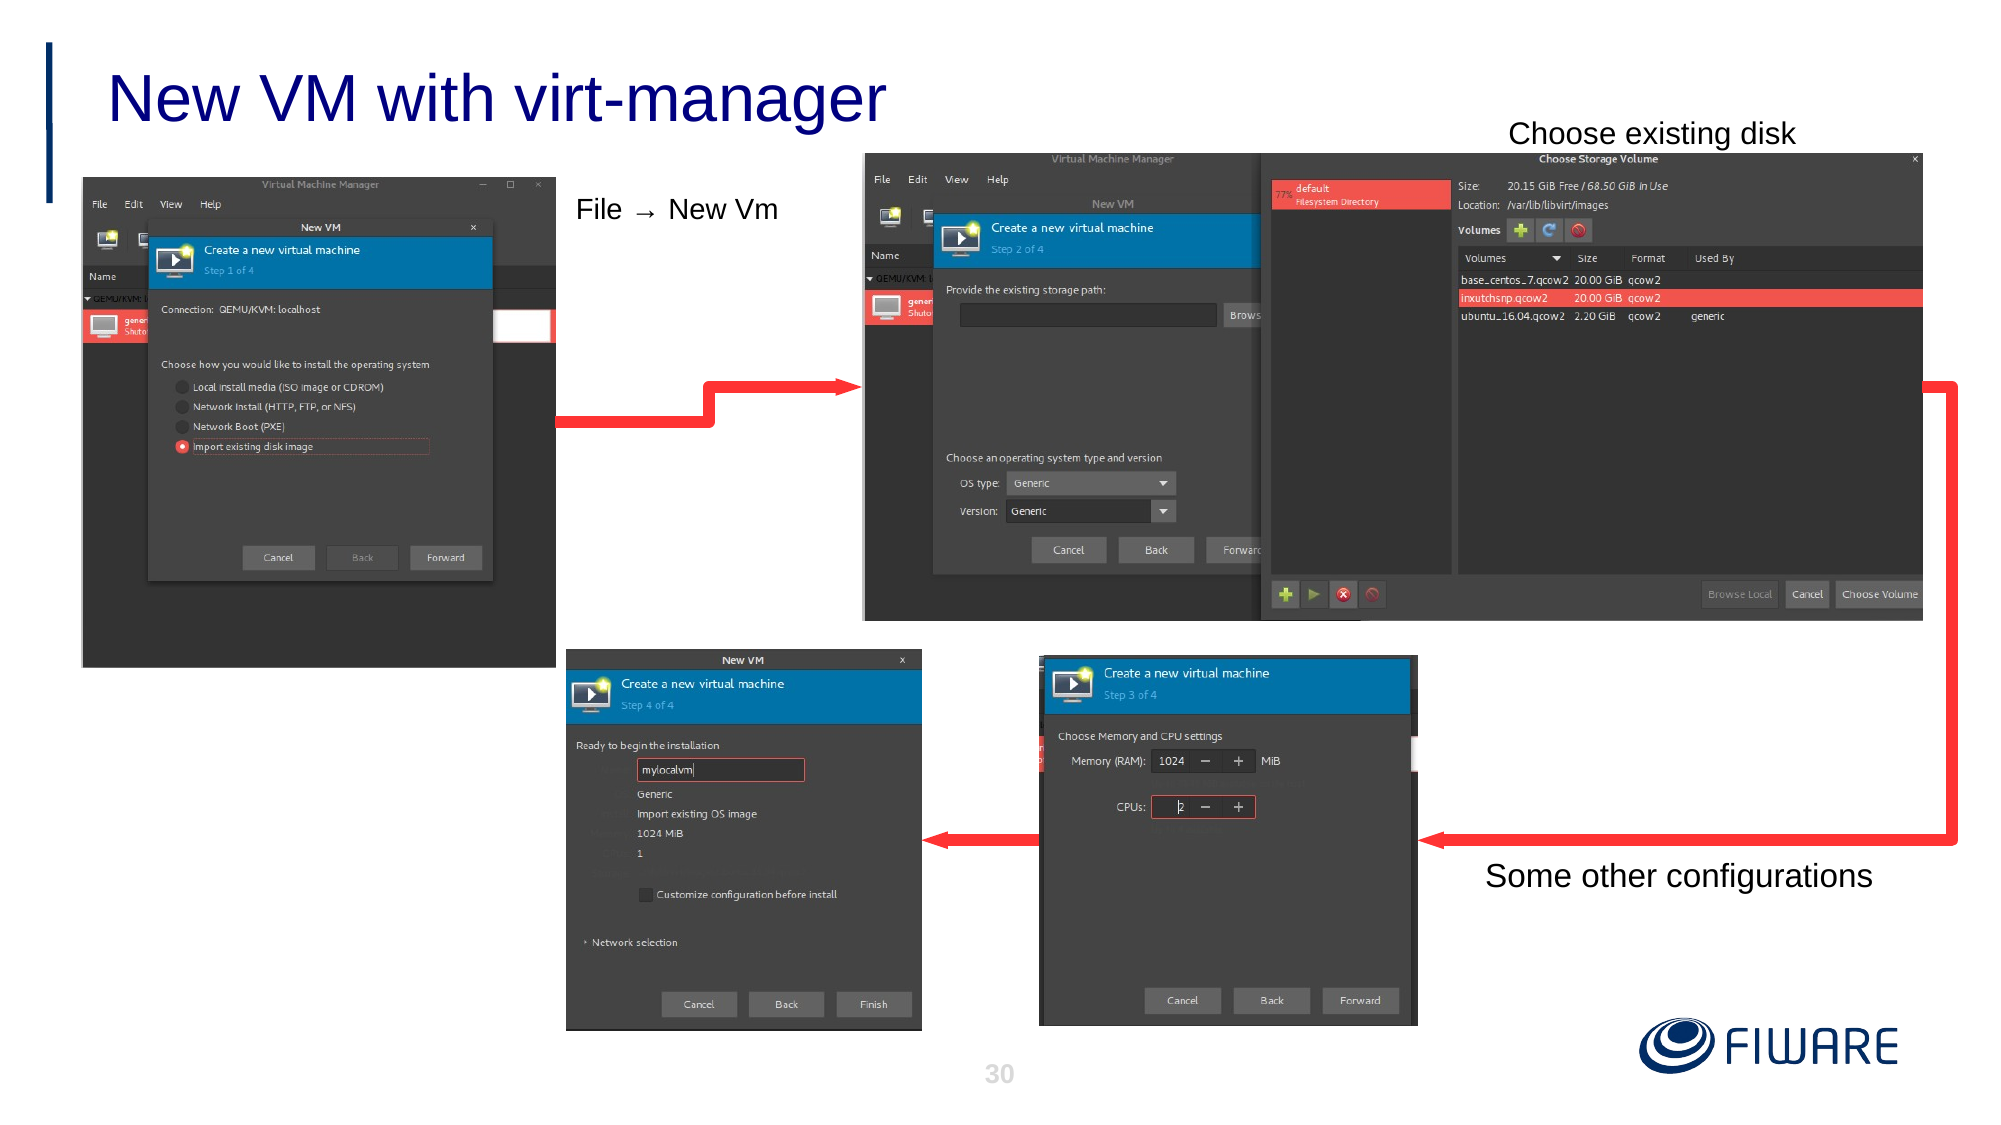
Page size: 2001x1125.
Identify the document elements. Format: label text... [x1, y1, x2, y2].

picture [566, 724, 922, 1031]
picture [862, 153, 1923, 621]
picture [714, 679, 735, 688]
picture [672, 681, 694, 690]
picture [635, 682, 649, 688]
picture [652, 682, 657, 690]
picture [620, 680, 629, 688]
picture [761, 681, 784, 689]
picture [570, 677, 611, 715]
slide_number <number> [887, 1042, 1113, 1103]
text_box Some other configurations [1470, 850, 1991, 903]
picture [747, 683, 757, 688]
picture [566, 649, 922, 672]
picture [1635, 1012, 1905, 1077]
picture [81, 177, 556, 668]
text_box File → New Vm [561, 185, 795, 233]
picture [702, 682, 711, 688]
text_box Choose existing disk [1493, 108, 1812, 159]
picture [1039, 655, 1418, 1026]
title New VM with virt-manager [92, 47, 1704, 166]
